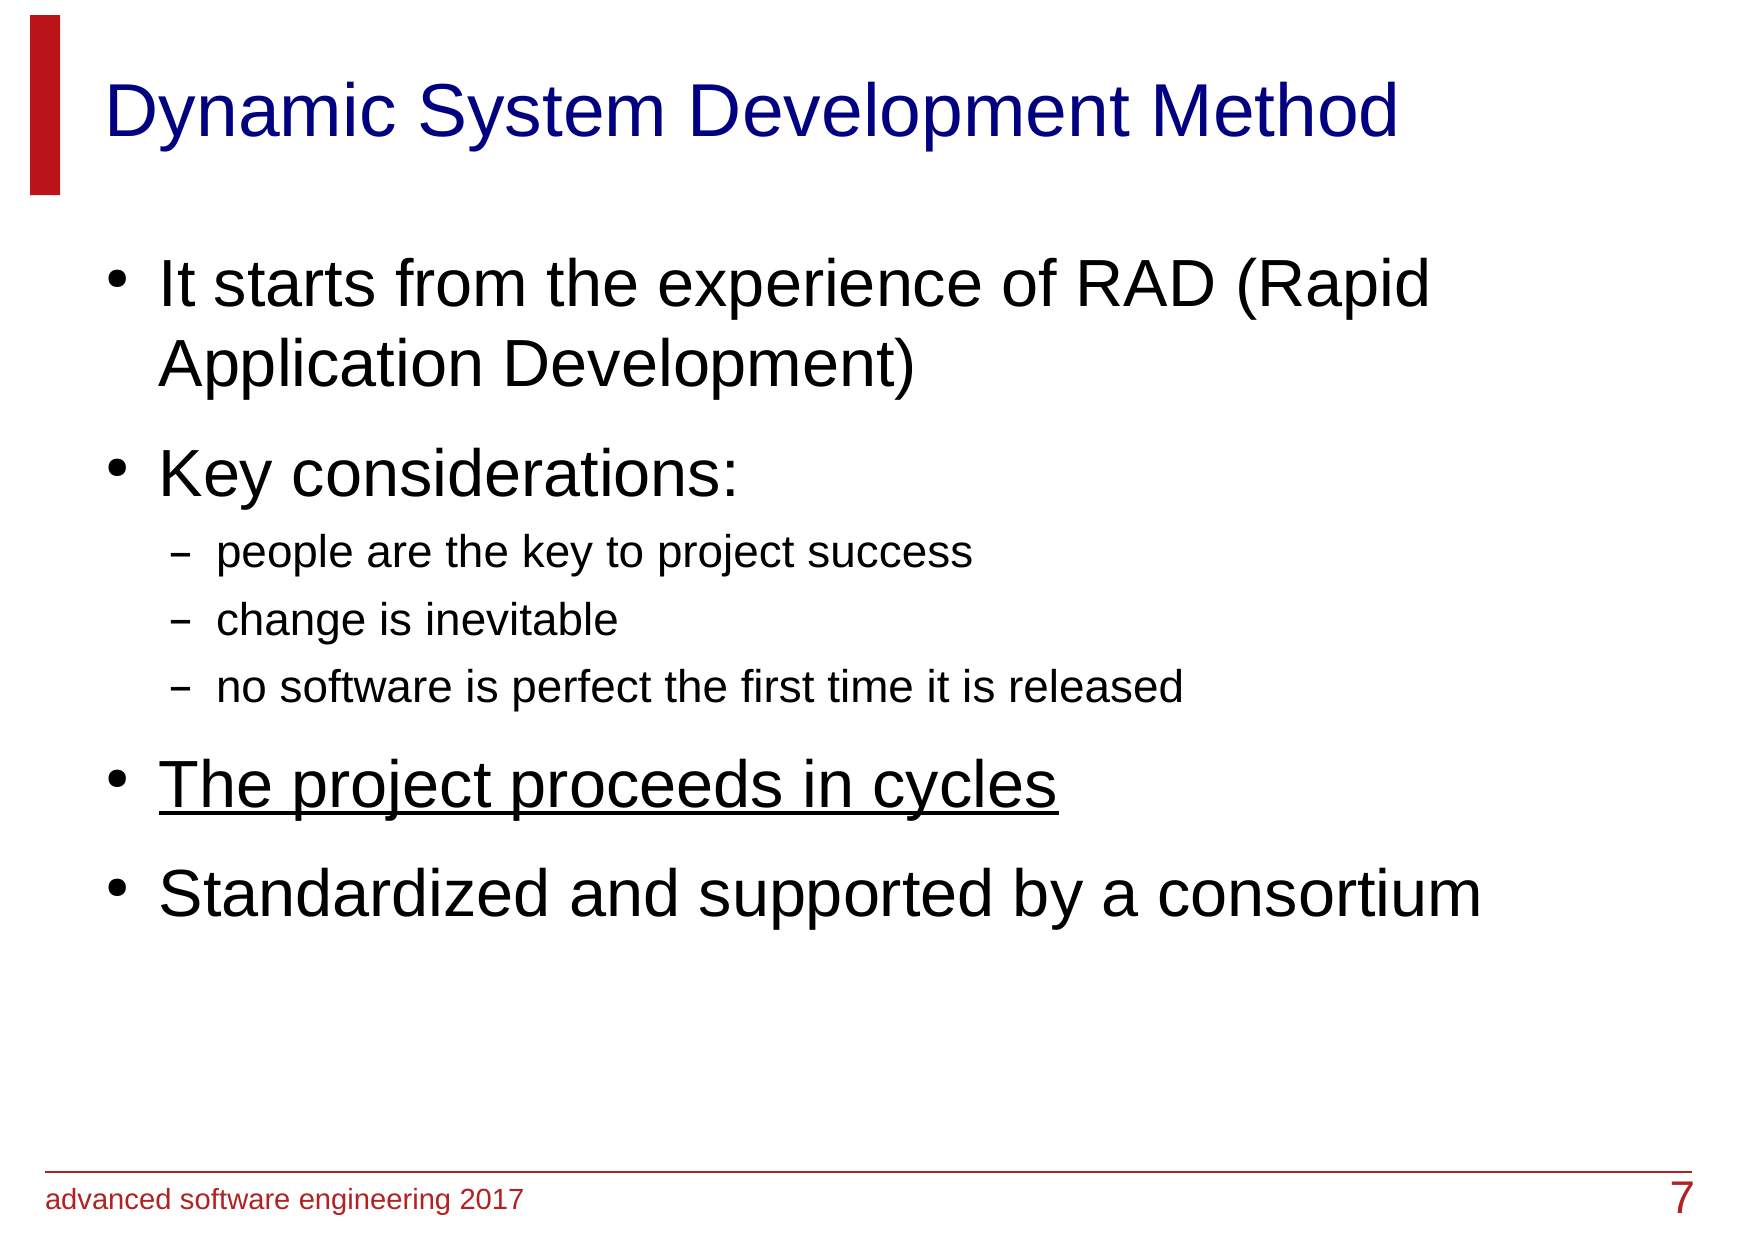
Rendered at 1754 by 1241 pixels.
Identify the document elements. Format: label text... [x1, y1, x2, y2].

title Dynamic System Development Method [90, 17, 1696, 196]
list It starts from the experience of RAD (Rapid Application Development) Key considerations: people are the key to project success change is inevitable no software is perfect the first time it is released The project proceeds in cycles Standardized and supported by a consortium [87, 240, 1696, 1130]
